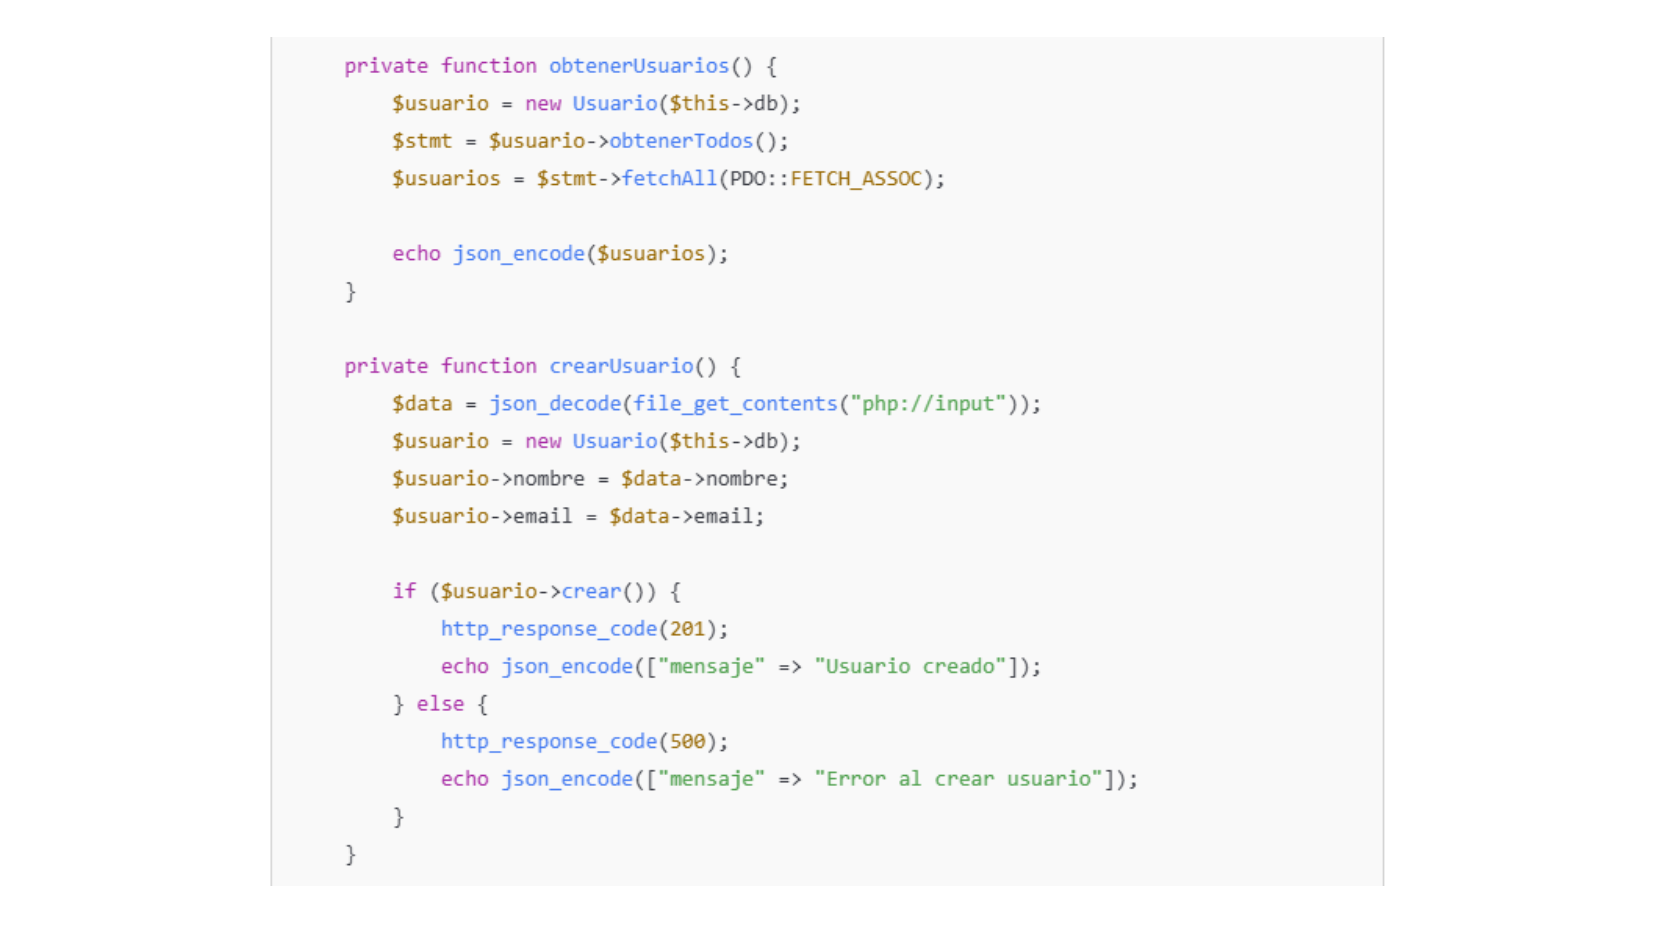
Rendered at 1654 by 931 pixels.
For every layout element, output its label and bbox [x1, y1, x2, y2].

picture [252, 37, 1419, 886]
